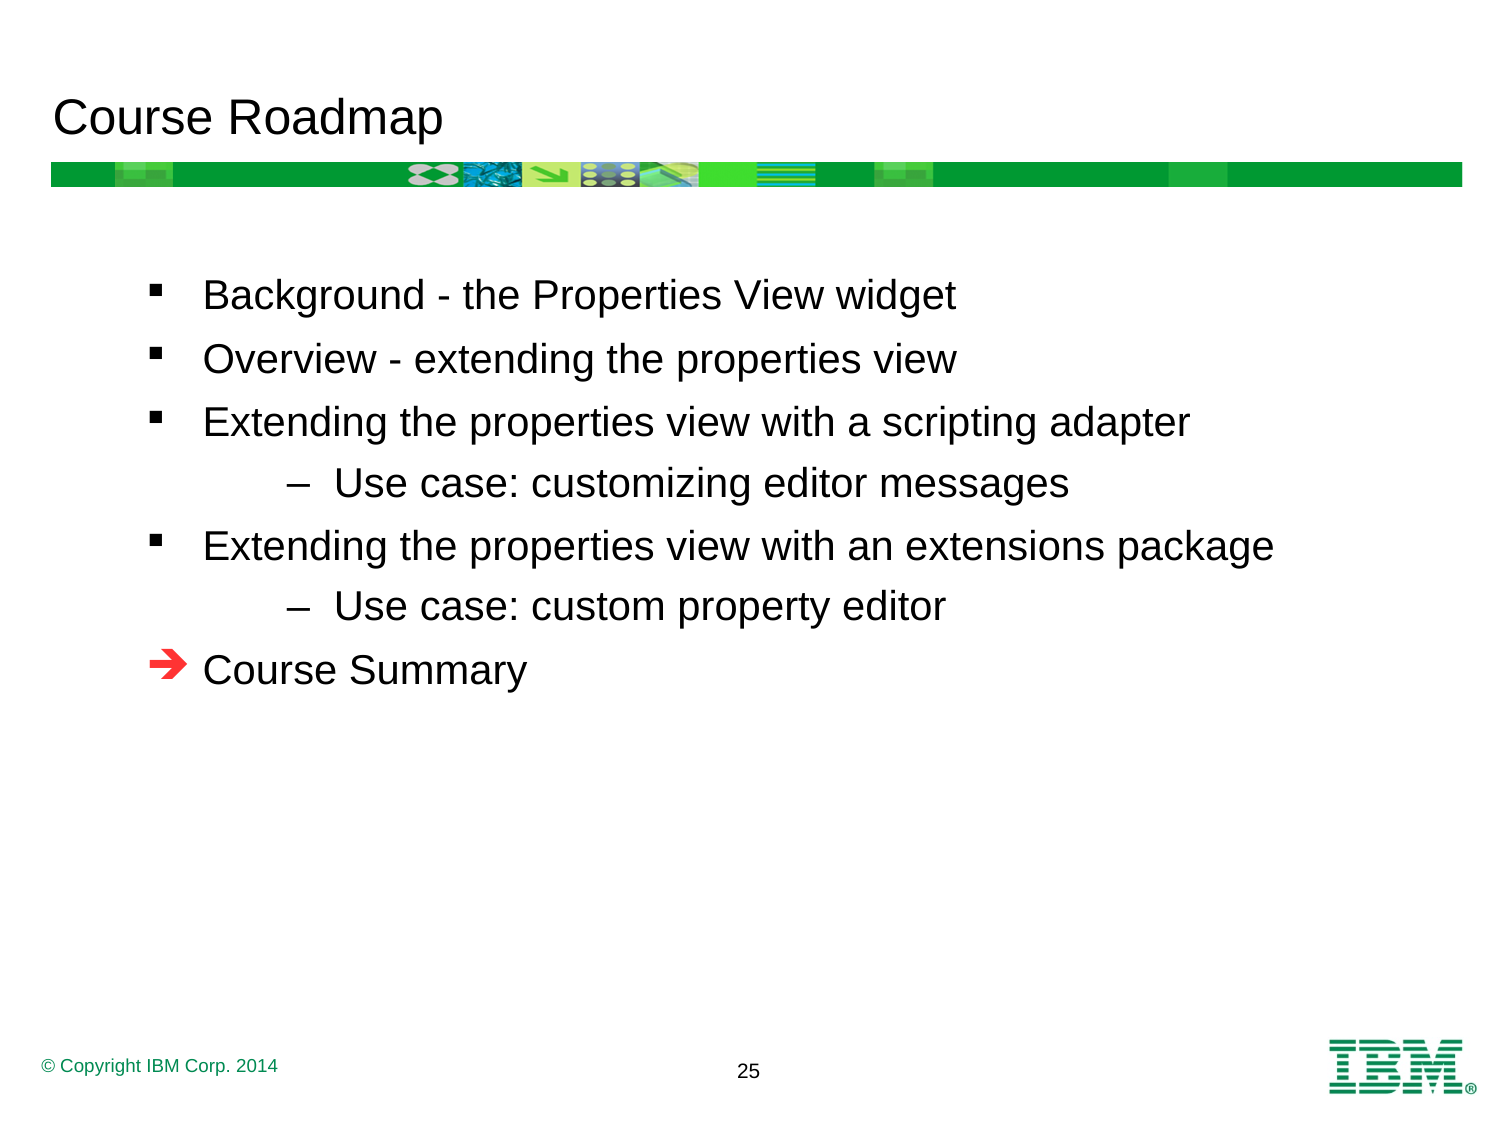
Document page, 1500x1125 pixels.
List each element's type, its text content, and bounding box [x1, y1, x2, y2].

picture [1327, 1037, 1479, 1096]
picture [50, 161, 1463, 189]
title Course Roadmap [37, 45, 1388, 188]
list Background - the Properties View widget Overview - extending the properties view Extending the properties view with a scripting adapter Use case: customizing editor messages Extending the properties view with an extensions package Use case: custom property editor Course Summary [75, 262, 1426, 1006]
